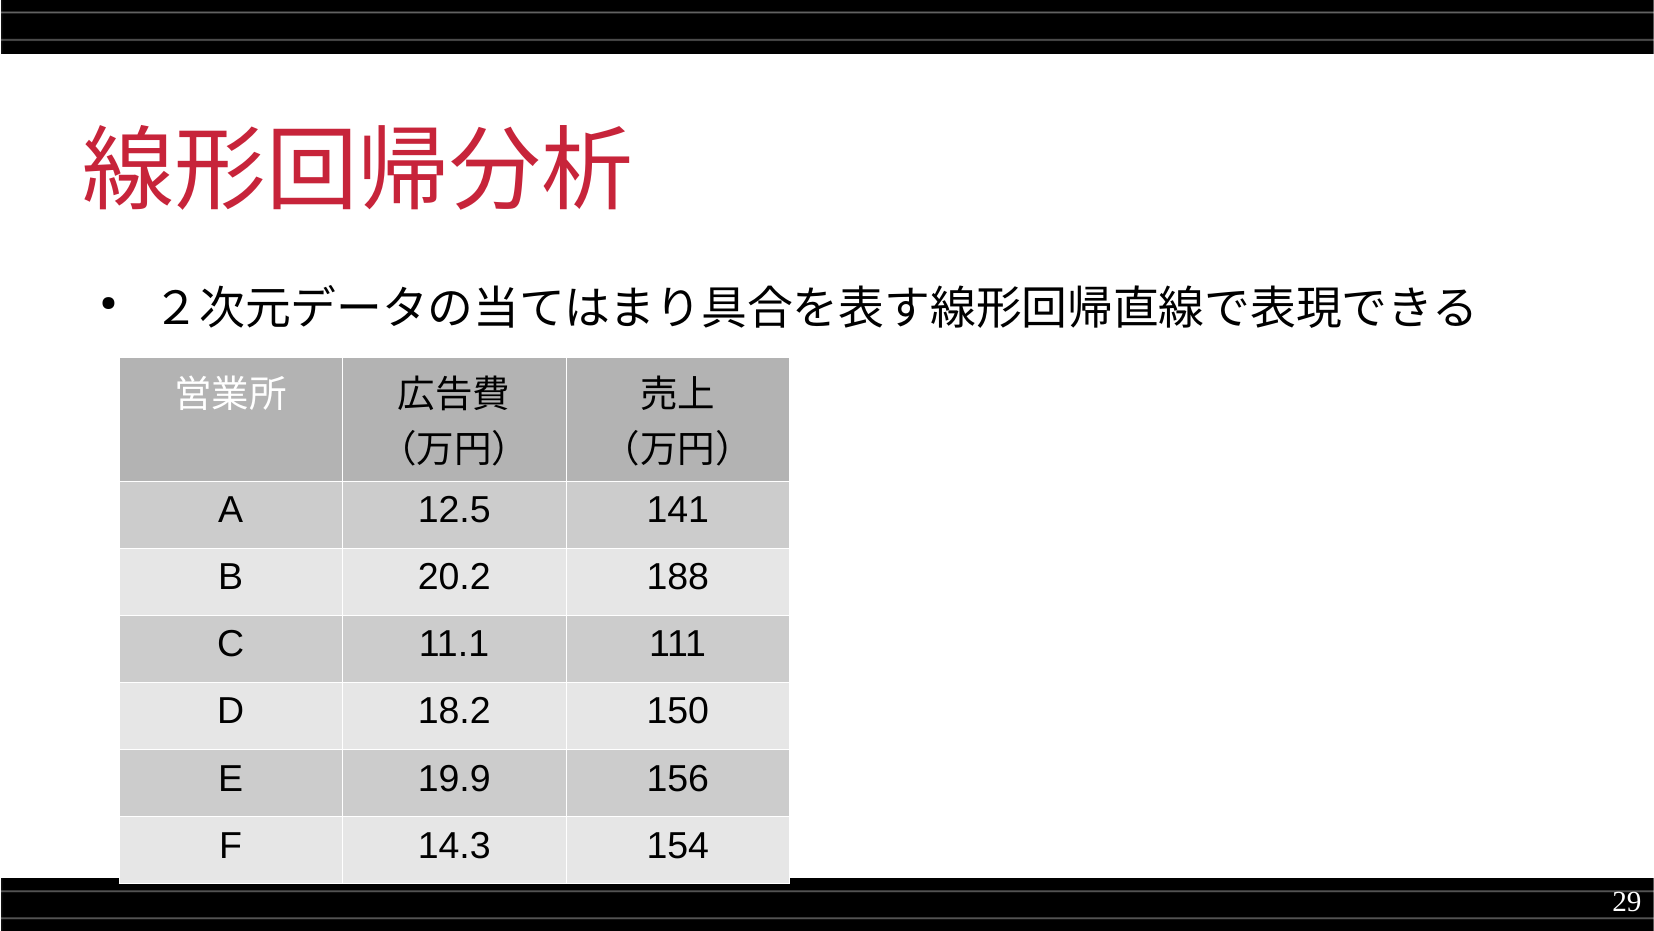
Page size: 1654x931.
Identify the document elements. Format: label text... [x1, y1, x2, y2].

table_header 売上 （万円） [567, 358, 789, 481]
title 線形回帰分析 [82, 92, 1571, 249]
table_cell 188 [567, 549, 789, 615]
table_cell C [120, 616, 342, 682]
table_cell E [120, 750, 342, 816]
table_cell F [120, 817, 342, 883]
table_cell 156 [567, 750, 789, 816]
table_cell 154 [567, 817, 789, 883]
table_cell 141 [567, 482, 789, 548]
list ２次元データの当てはまり具合を表す線形回帰直線で表現できる [82, 271, 1571, 851]
table_header 営業所 [120, 358, 342, 481]
picture [1, 878, 1654, 931]
table_cell B [120, 549, 342, 615]
table_cell 12.5 [343, 482, 566, 548]
table_cell 18.2 [343, 683, 566, 749]
table_cell A [120, 482, 342, 548]
picture [1, 0, 1654, 54]
table_cell 111 [567, 616, 789, 682]
table_cell 150 [567, 683, 789, 749]
table_cell 20.2 [343, 549, 566, 615]
table_cell 19.9 [343, 750, 566, 816]
table_cell D [120, 683, 342, 749]
table_cell 14.3 [343, 817, 566, 883]
table_header 広告費 （万円） [343, 358, 566, 481]
table_cell 11.1 [343, 616, 566, 682]
